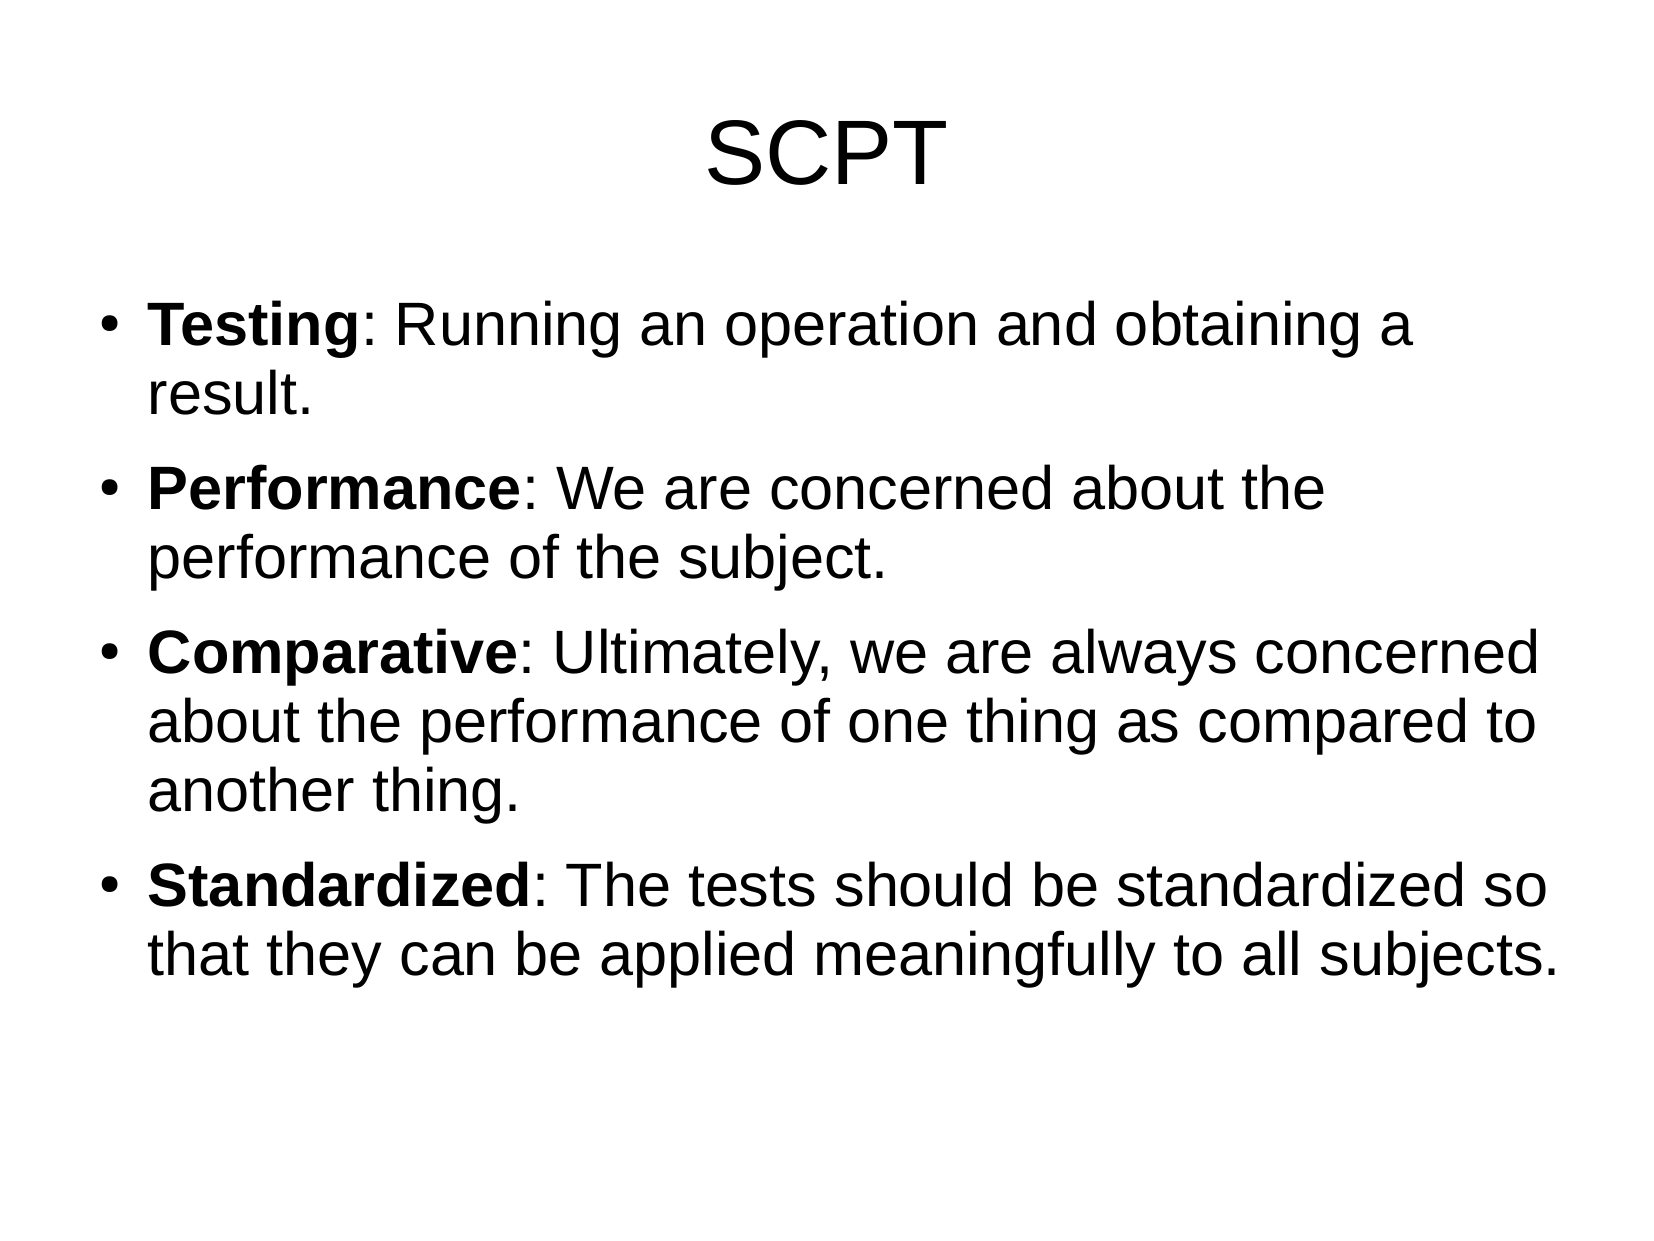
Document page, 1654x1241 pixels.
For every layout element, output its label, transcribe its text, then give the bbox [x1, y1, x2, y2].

list Testing: Running an operation and obtaining a result. Performance: We are concerned about the performance of the subject. Comparative: Ultimately, we are always concerned about the performance of one thing as compared to another thing. Standardized: The tests should be standardized so that they can be applied meaningfully to all subjects. [82, 290, 1571, 1010]
title SCPT [82, 49, 1571, 257]
